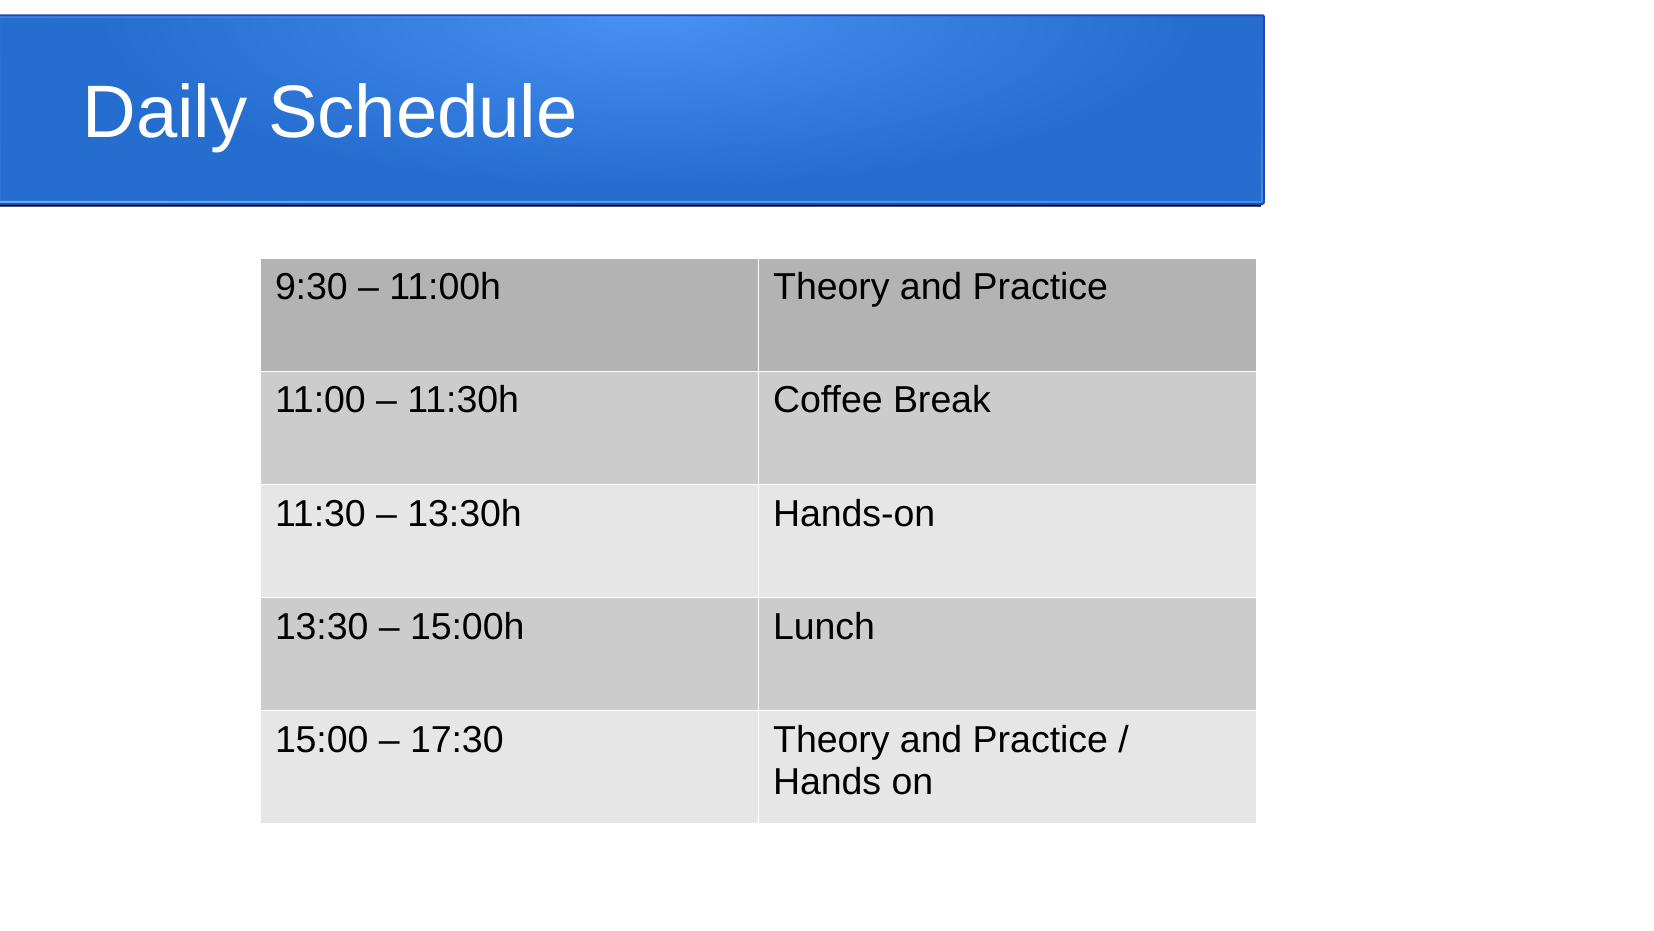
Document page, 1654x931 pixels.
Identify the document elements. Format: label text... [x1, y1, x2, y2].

table_cell 15:00 – 17:30 [261, 711, 758, 823]
table_cell Lunch [759, 598, 1256, 710]
table_cell 11:30 – 13:30h [261, 485, 758, 597]
table_cell Coffee Break [759, 372, 1256, 484]
table_cell Theory and Practice / Hands on [759, 711, 1256, 823]
table_cell 11:00 – 11:30h [261, 372, 758, 484]
title Daily Schedule [82, 35, 1235, 189]
table_header 9:30 – 11:00h [261, 259, 758, 371]
table_cell Hands-on [759, 485, 1256, 597]
table_cell 13:30 – 15:00h [261, 598, 758, 710]
table_header Theory and Practice [759, 259, 1256, 371]
